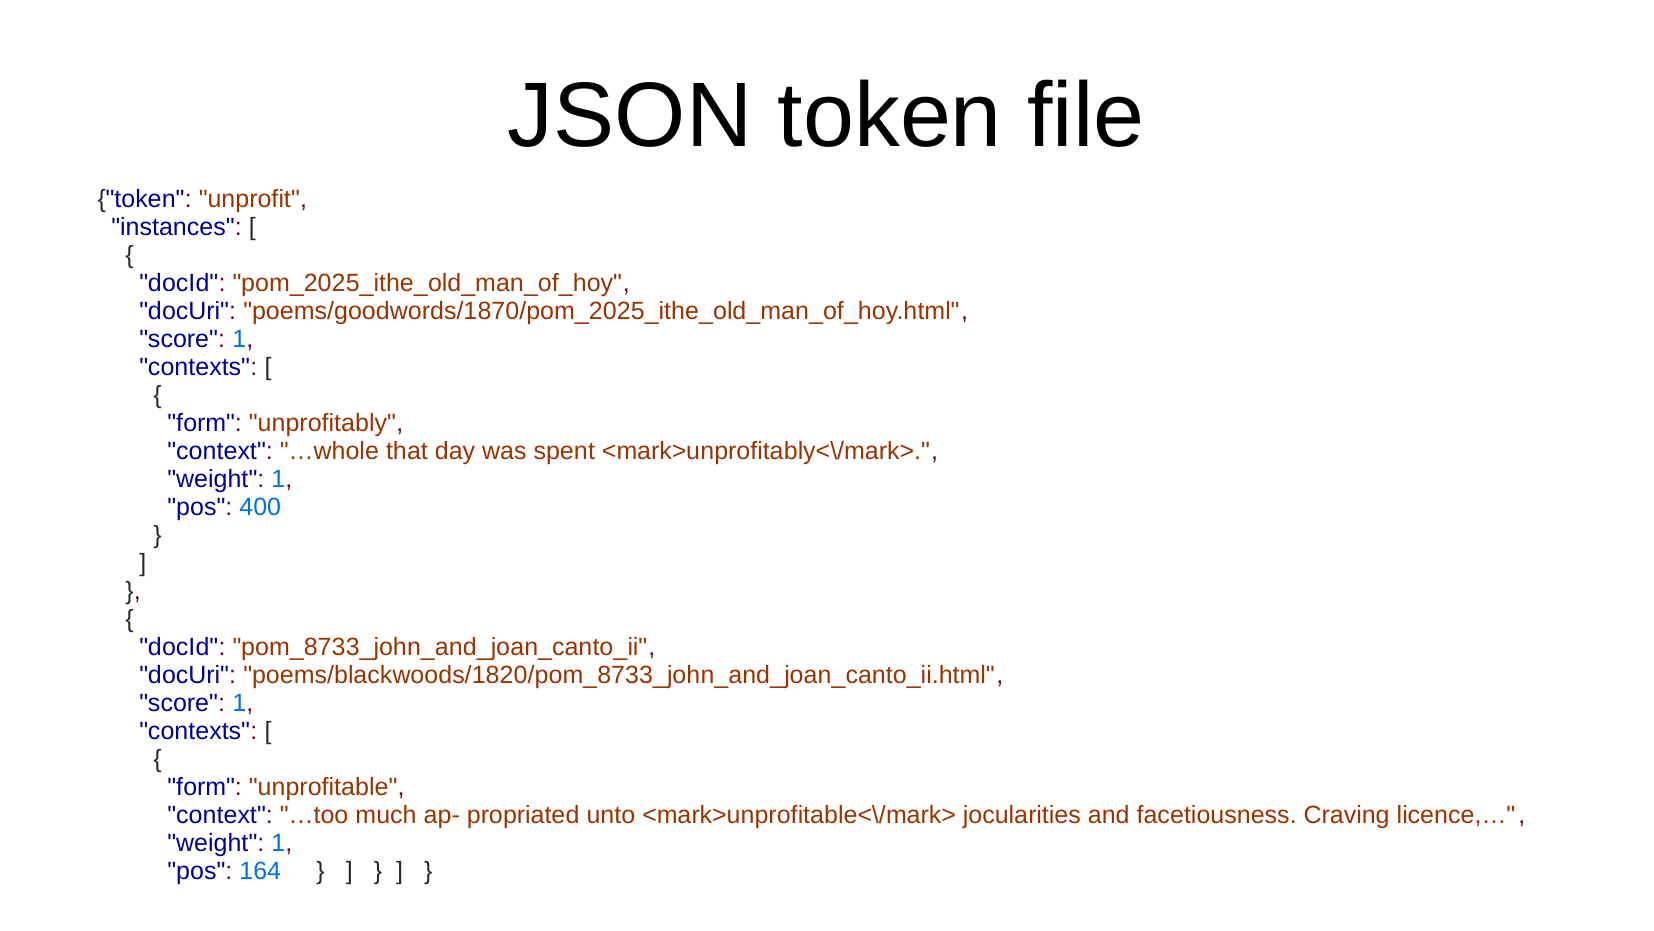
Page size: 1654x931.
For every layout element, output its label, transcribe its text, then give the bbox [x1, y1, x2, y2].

text_box {"token": "unprofit", "instances": [ { "docId": "pom_2025_ithe_old_man_of_hoy", "docUri": "poems/goodwords/1870/pom_2025_ithe_old_man_of_hoy.html", "score": 1, "contexts": [ { "form": "unprofitably", "context": "…whole that day was spent <mark>unprofitably<\/mark>.", "weight": 1, "pos": 400 } ] }, { "docId": "pom_8733_john_and_joan_canto_ii", "docUri": "poems/blackwoods/1820/pom_8733_john_and_joan_canto_ii.html", "score": 1, "contexts": [ { "form": "unprofitable", "context": "…too much ap- propriated unto <mark>unprofitable<\/mark> jocularities and facetiousness. Craving licence,…", "weight": 1, "pos": 164 } ] } ] } [82, 177, 1607, 916]
title JSON token file [82, 37, 1571, 177]
